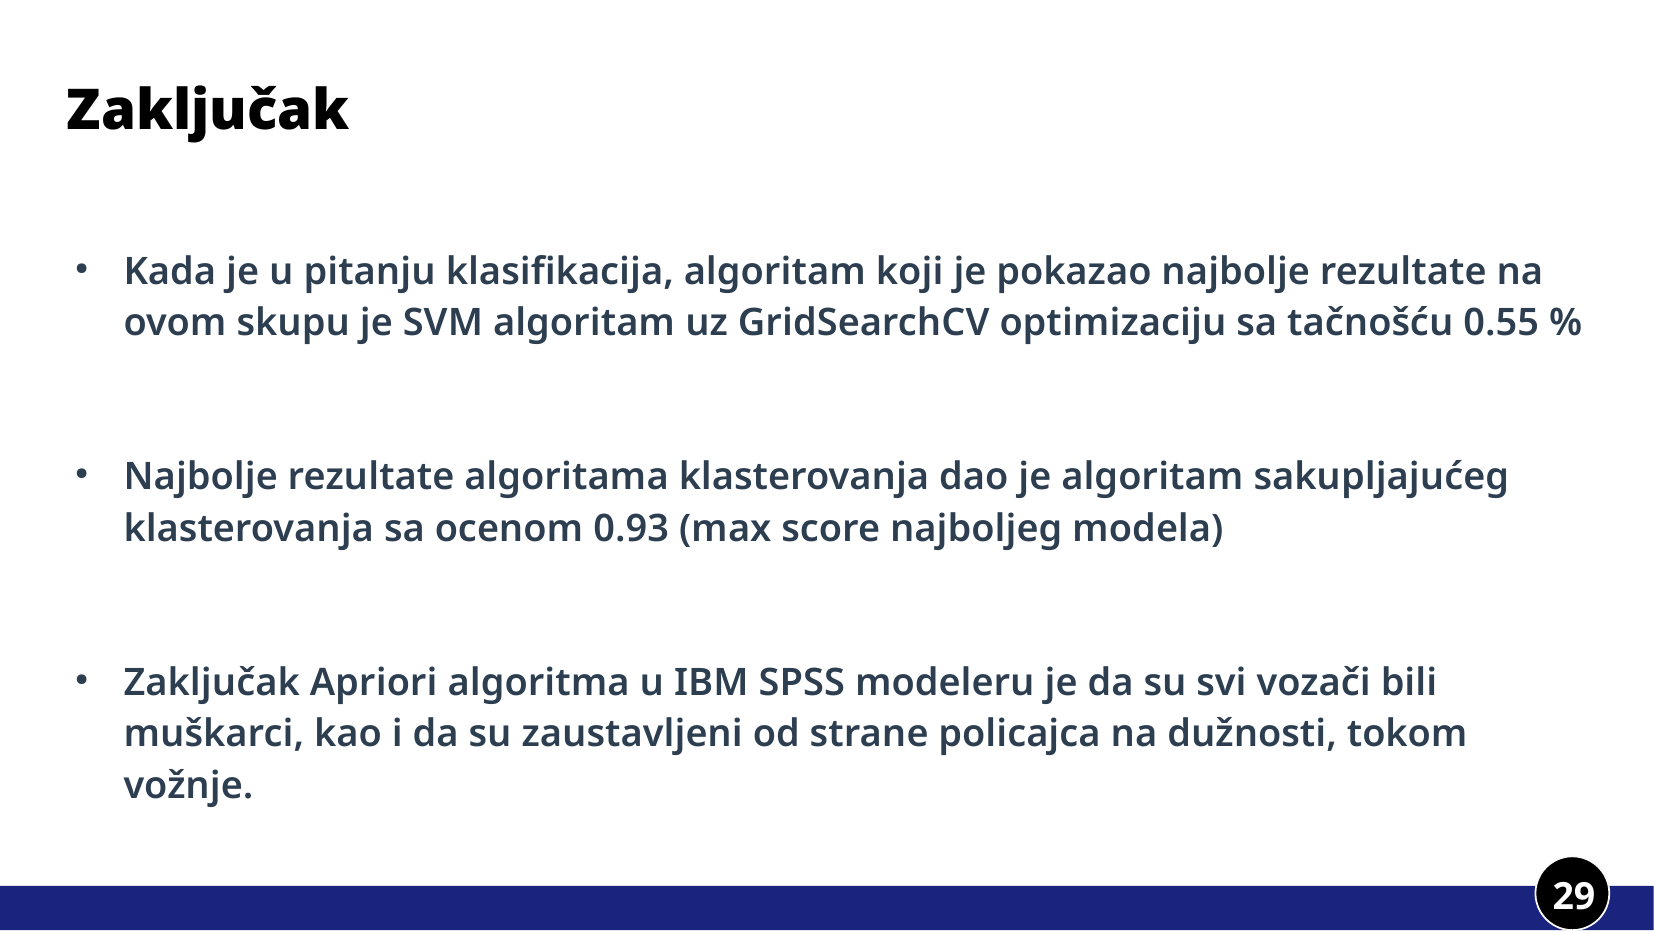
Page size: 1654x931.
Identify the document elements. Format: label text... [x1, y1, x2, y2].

list Kada je u pitanju klasifikacija, algoritam koji je pokazao najbolje rezultate na ovom skupu je SVM algoritam uz GridSearchCV optimizaciju sa tačnošću 0.55 % Najbolje rezultate algoritama klasterovanja dao je algoritam sakupljajućeg klasterovanja sa ocenom 0.93 (max score najboljeg modela) Zaključak Apriori algoritma u IBM SPSS modeleru je da su svi vozači bili muškarci, kao i da su zaustavljeni od strane policajca na dužnosti, tokom vožnje. [59, 243, 1595, 864]
title Zaključak [66, 48, 1603, 168]
